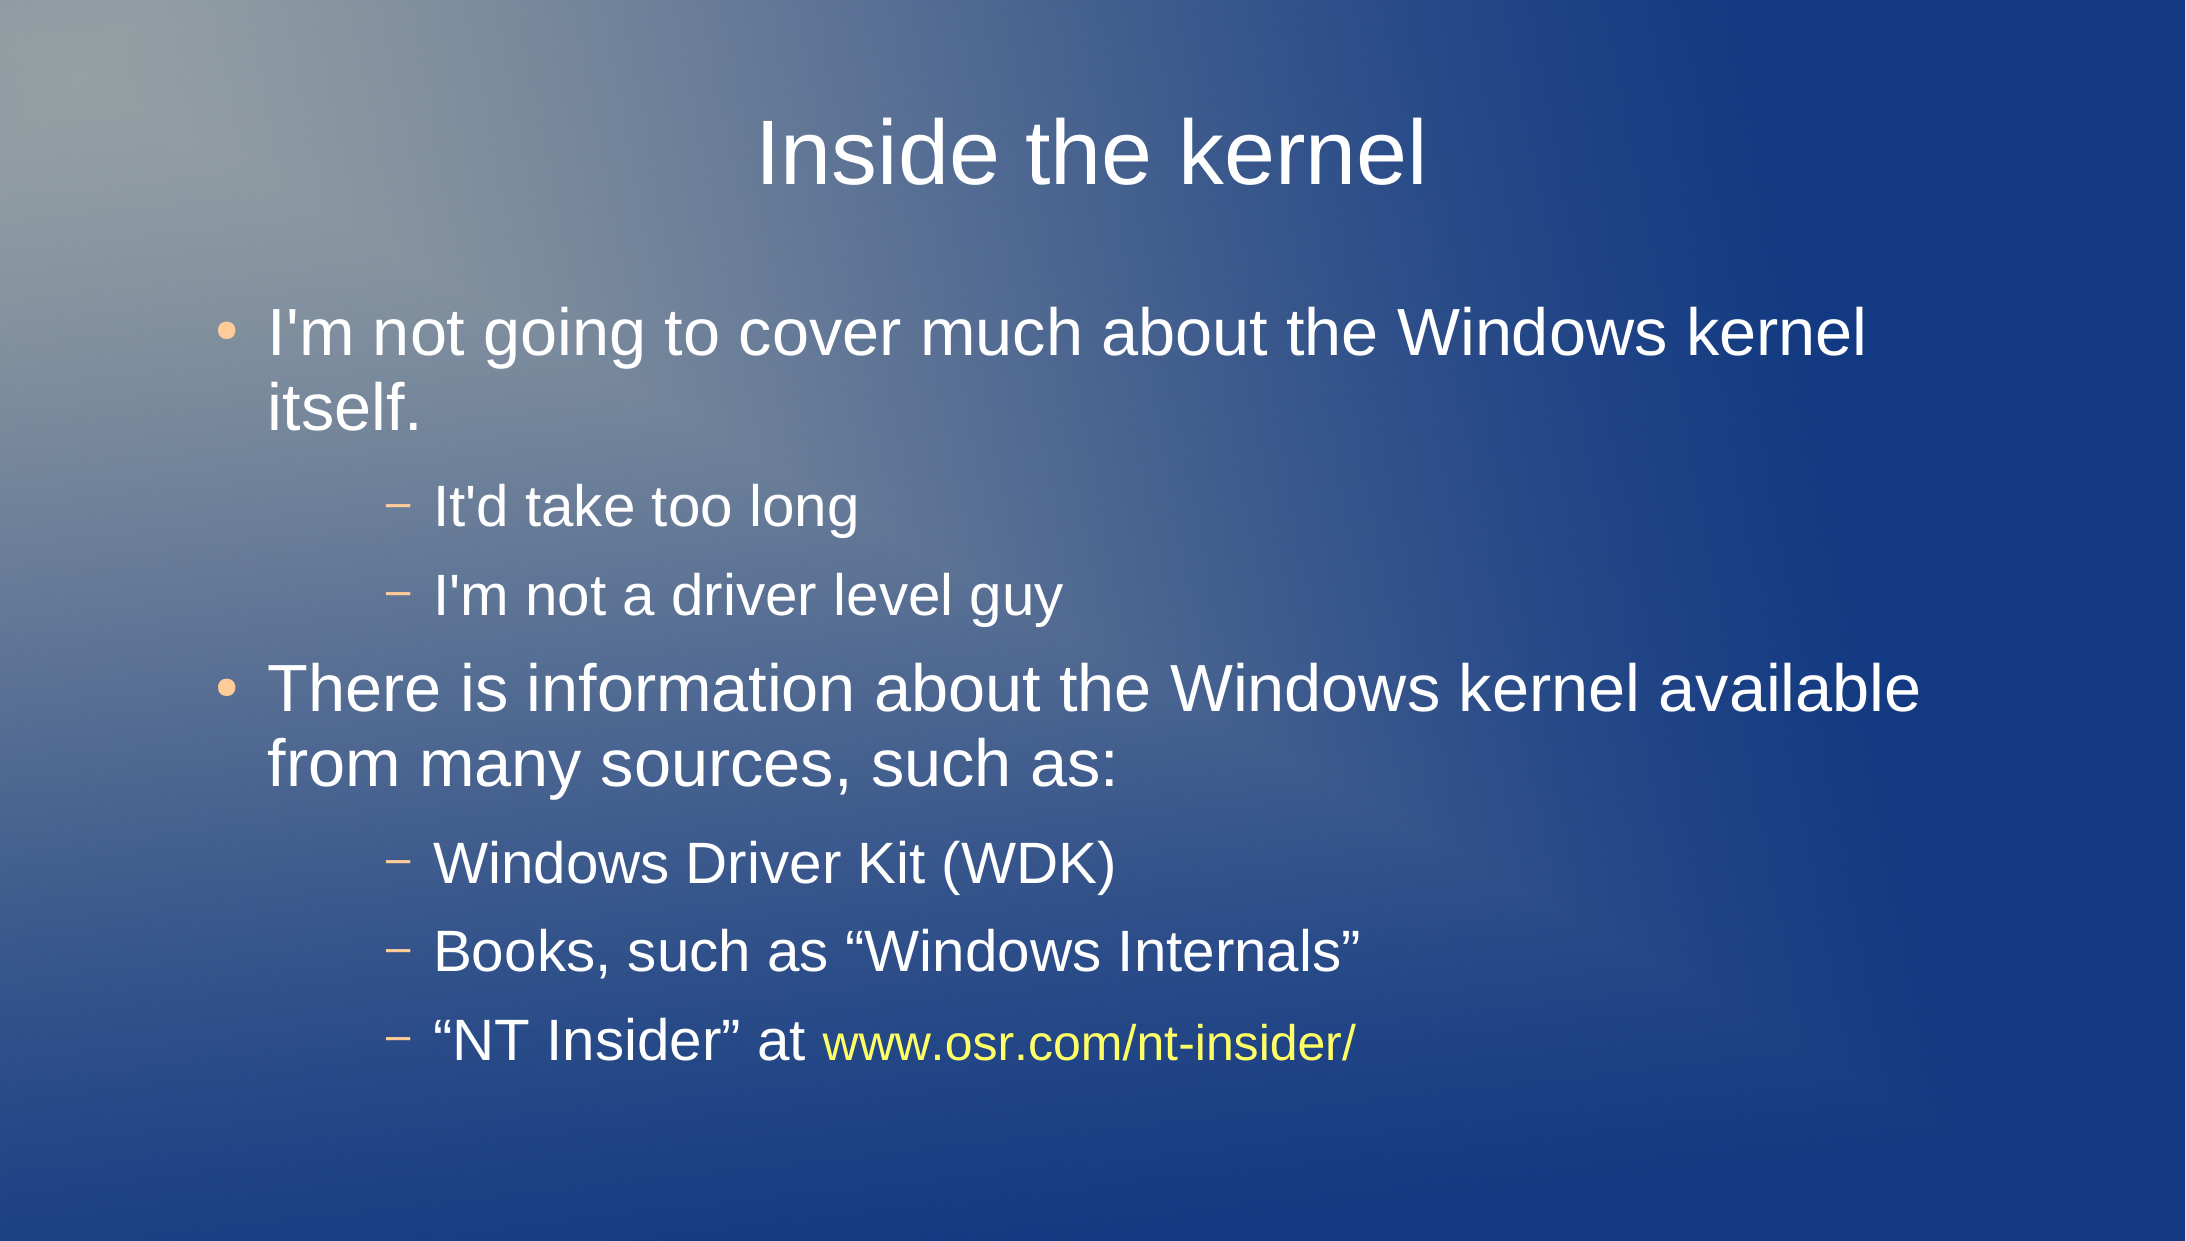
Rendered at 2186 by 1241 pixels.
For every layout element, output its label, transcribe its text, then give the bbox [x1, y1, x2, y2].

picture [0, 0, 2186, 1241]
title Inside the kernel [109, 49, 2076, 257]
list I'm not going to cover much about the Windows kernel itself. It'd take too long I'm not a driver level guy There is information about the Windows kernel available from many sources, such as: Windows Driver Kit (WDK) Books, such as “Windows Internals” “NT Insider” at www.osr.com/nt-insider/ [197, 295, 2022, 1204]
